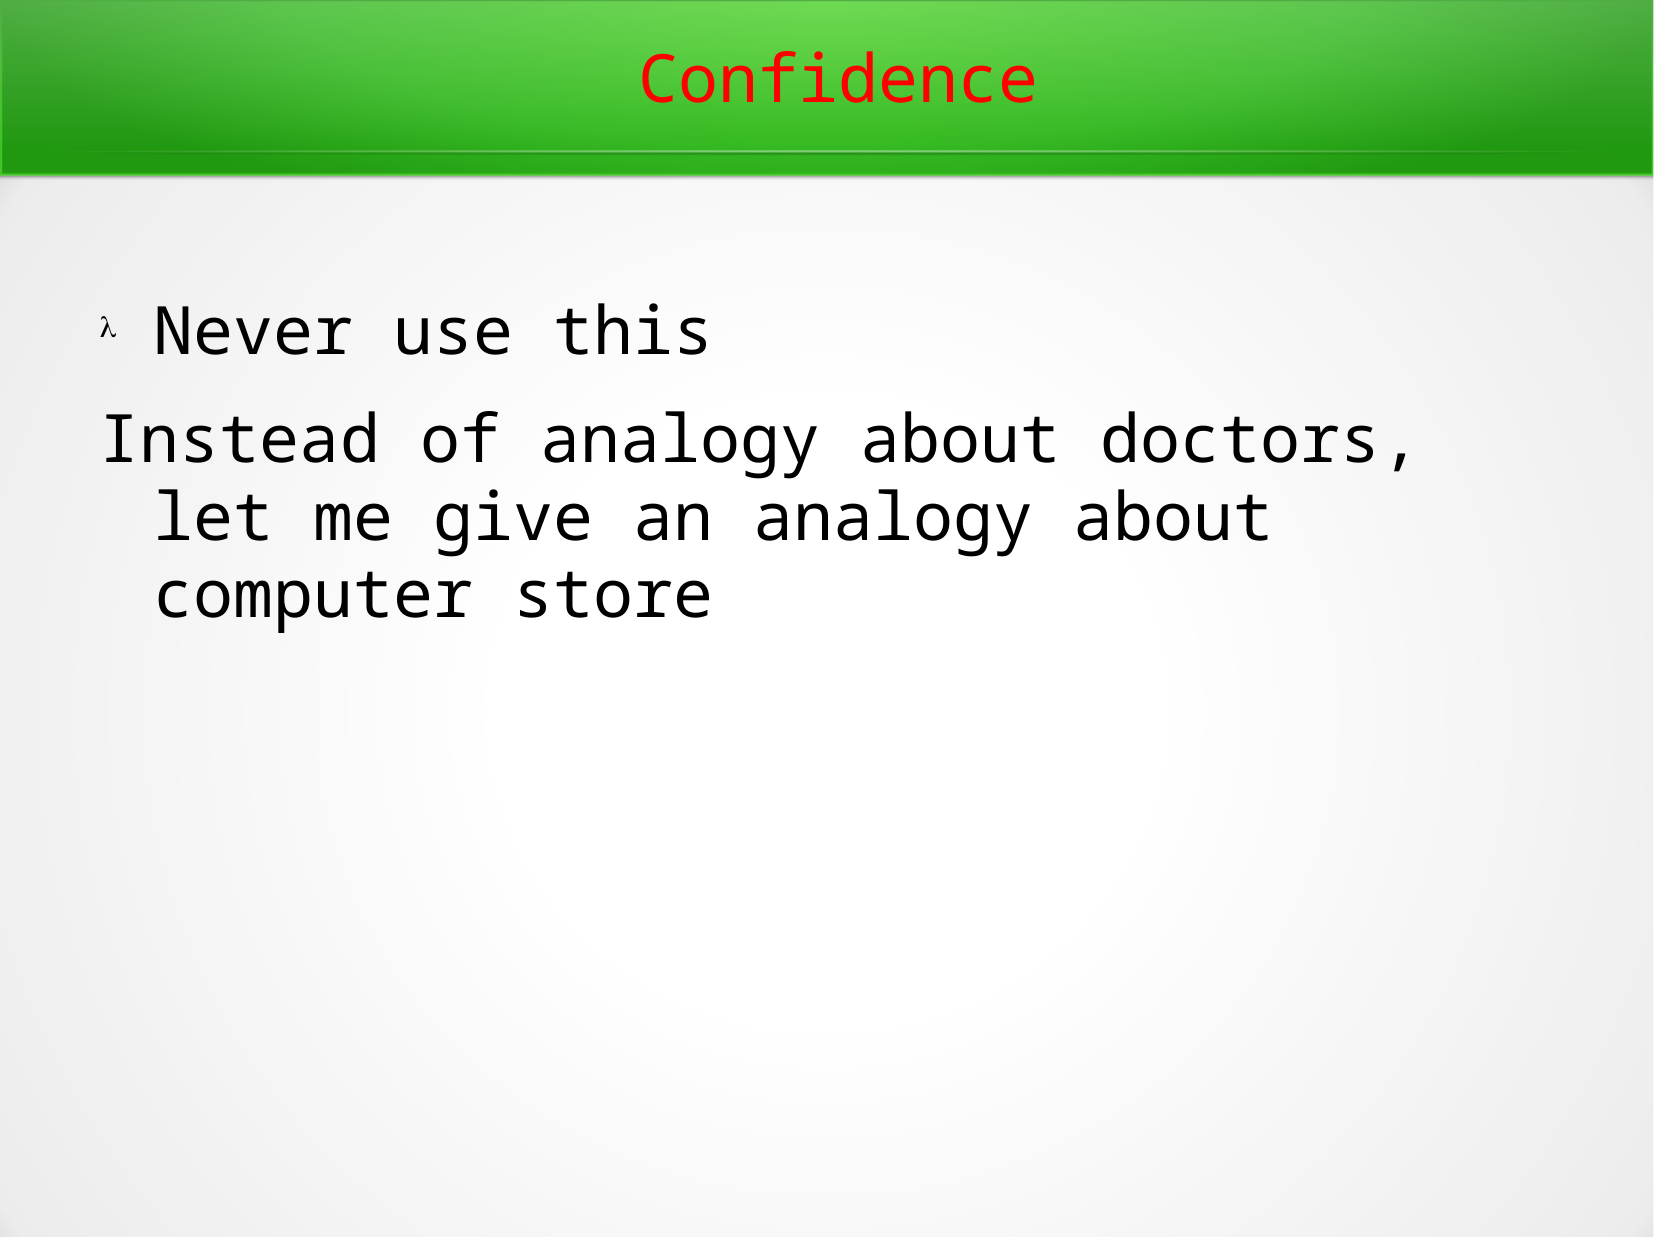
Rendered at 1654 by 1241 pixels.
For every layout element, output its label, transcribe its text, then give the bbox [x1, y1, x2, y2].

list Never use this Instead of analogy about doctors, let me give an analogy about computer store [82, 290, 1571, 1109]
title Confidence [94, 10, 1583, 147]
picture [0, 0, 1654, 1237]
